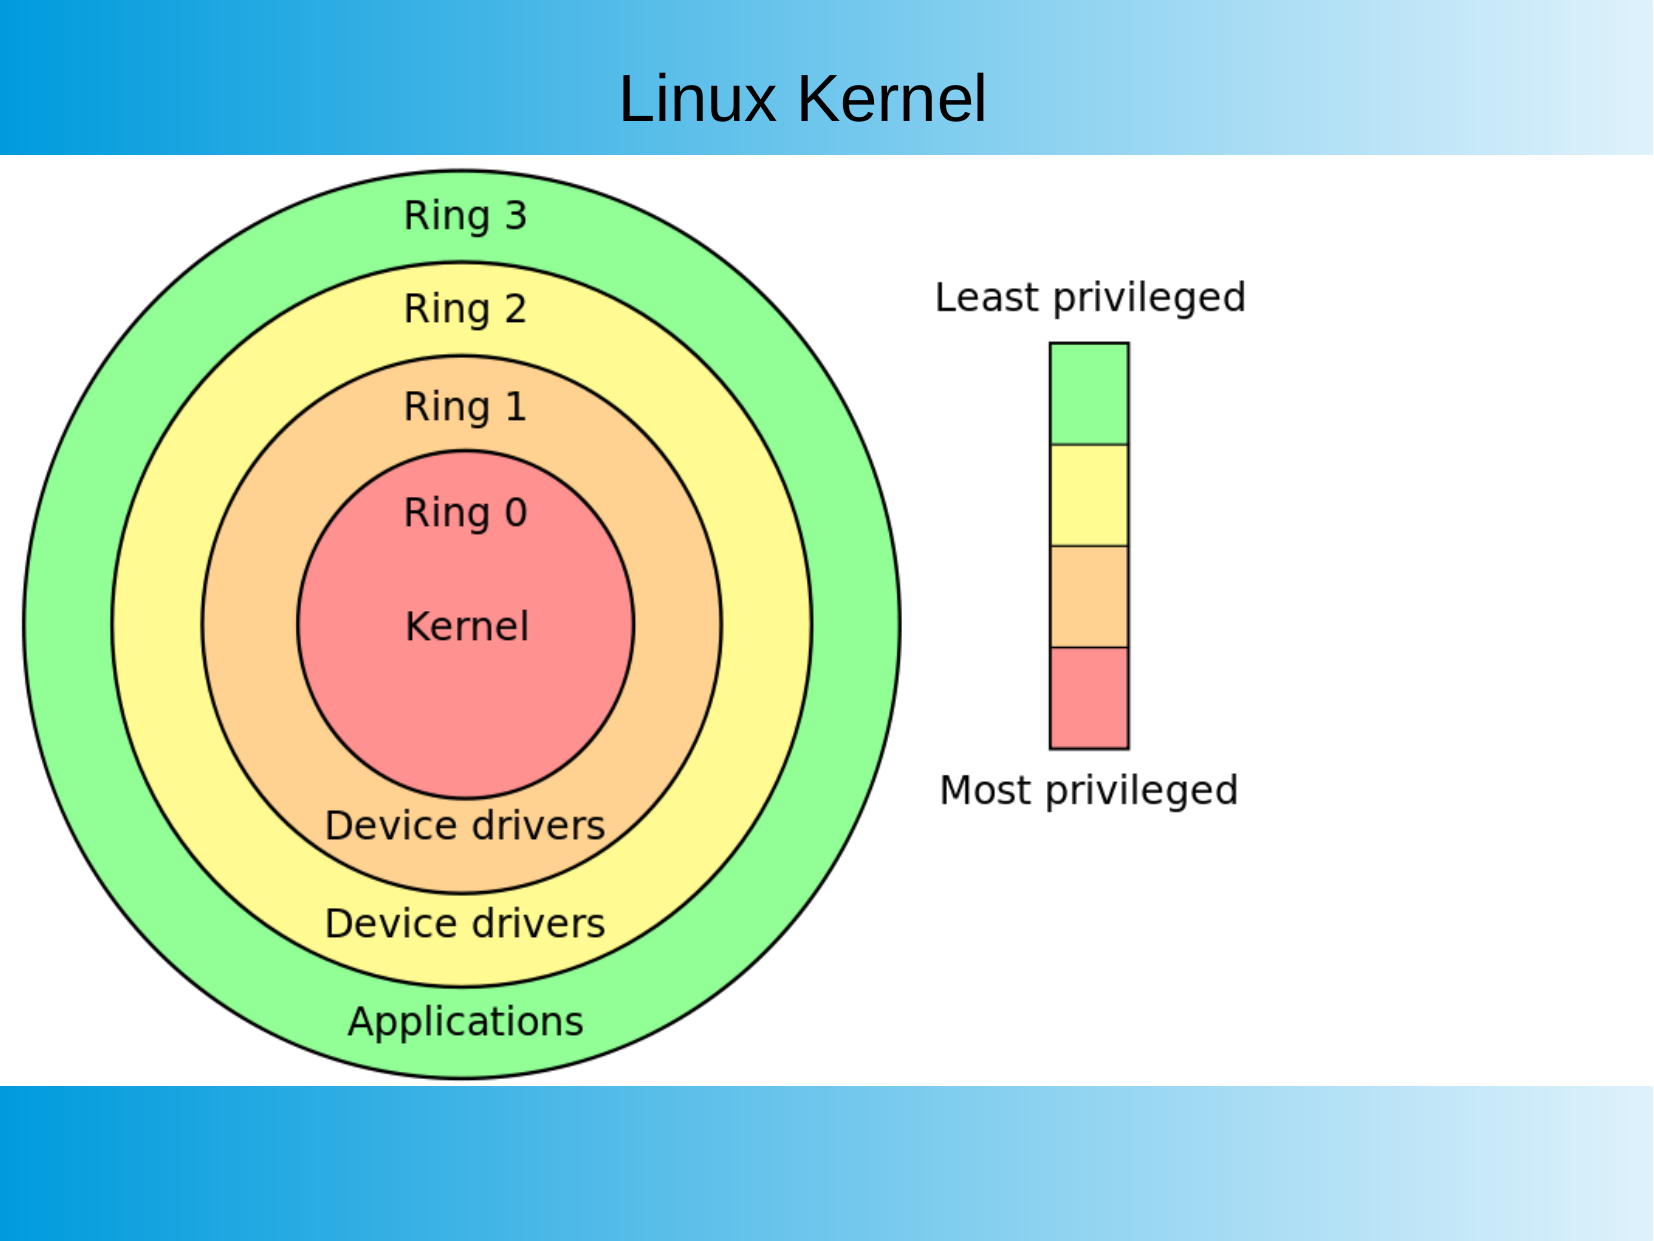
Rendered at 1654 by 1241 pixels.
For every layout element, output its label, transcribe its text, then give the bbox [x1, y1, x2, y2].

text_box Linux Kernel [603, 47, 1004, 142]
picture [13, 162, 1252, 1240]
